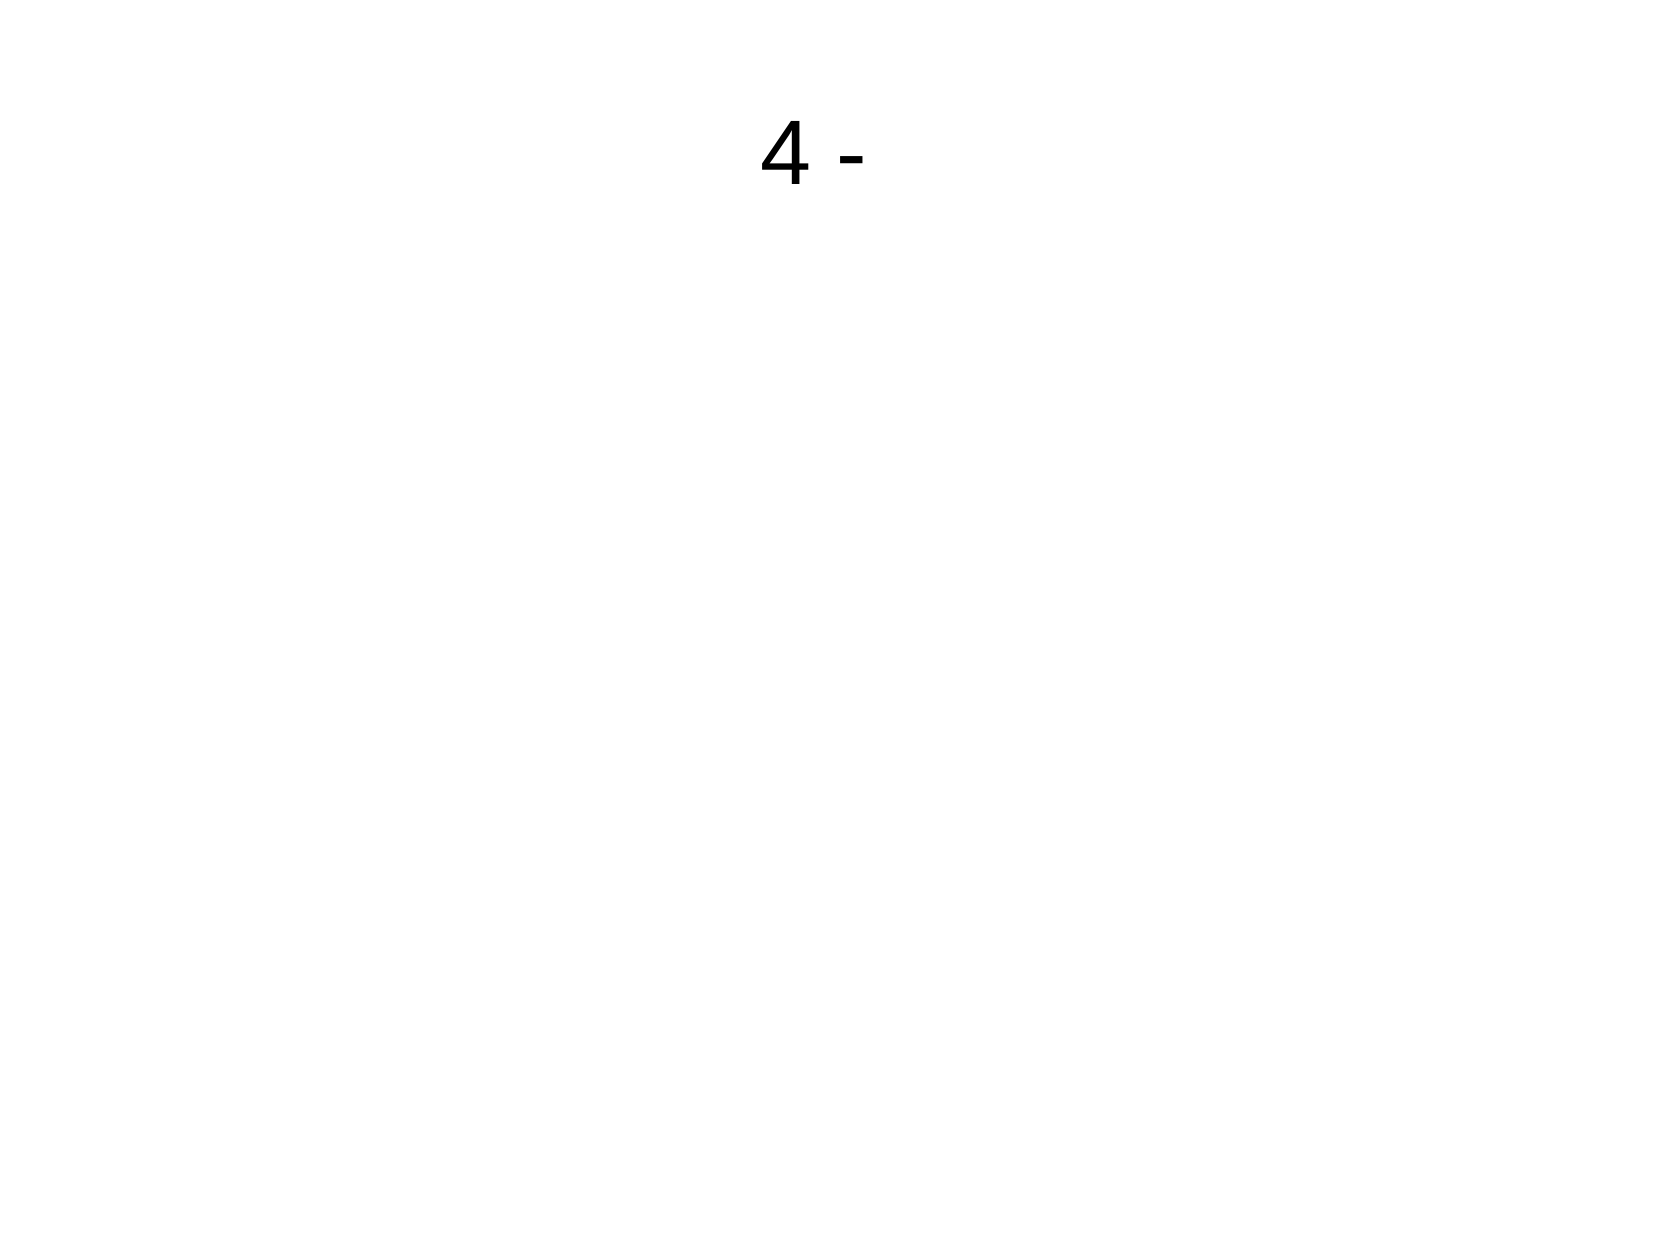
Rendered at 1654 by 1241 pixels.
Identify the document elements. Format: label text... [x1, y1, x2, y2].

title 4 - [82, 49, 1571, 257]
